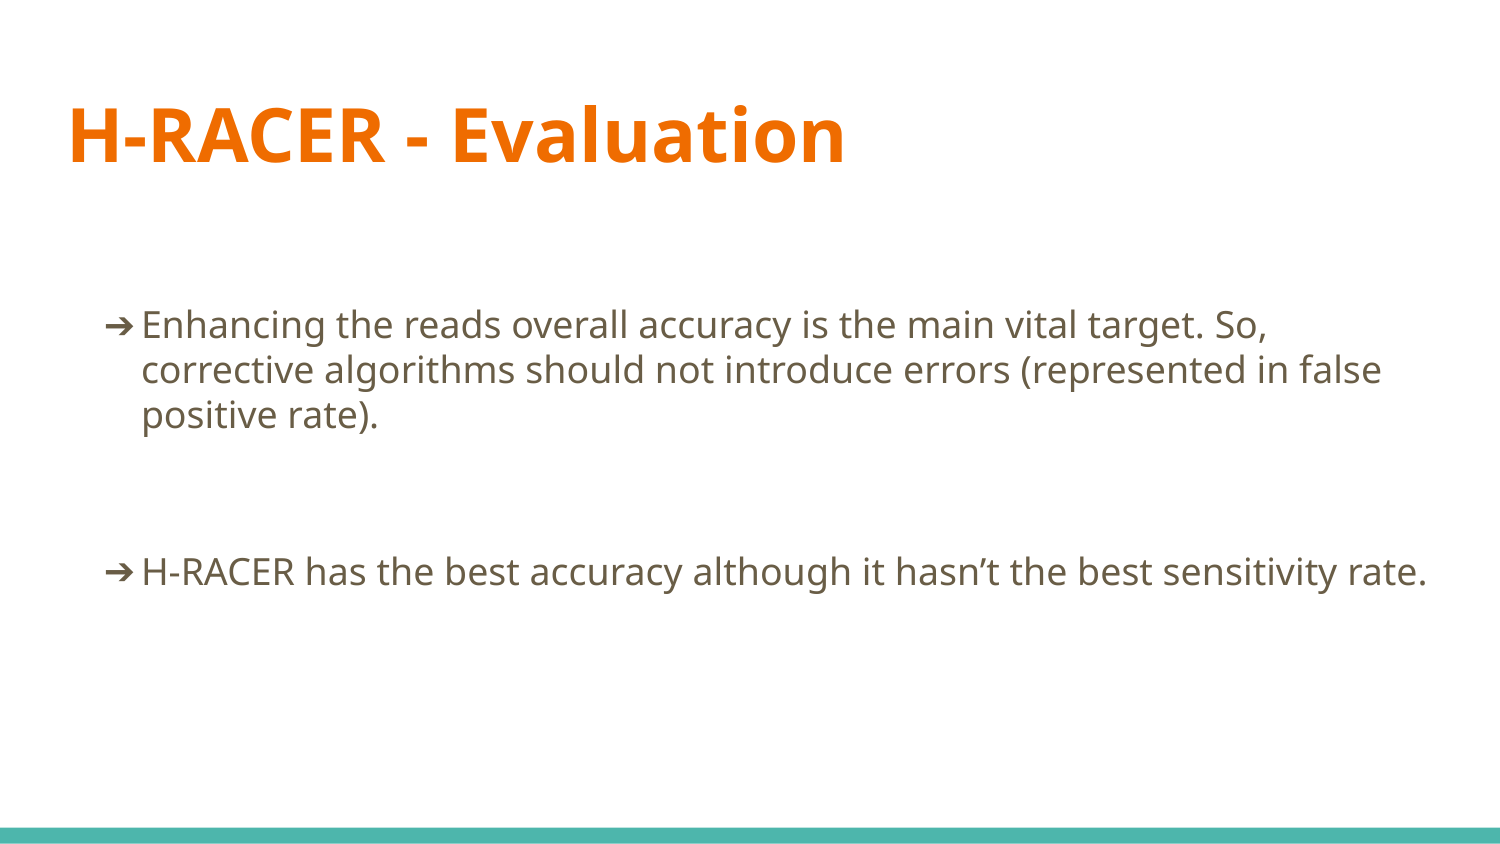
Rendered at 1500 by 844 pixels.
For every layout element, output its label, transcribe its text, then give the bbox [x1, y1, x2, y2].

title H-RACER - Evaluation [51, 72, 1449, 189]
list Enhancing the reads overall accuracy is the main vital target. So, corrective algorithms should not introduce errors (represented in false positive rate). H-RACER has the best accuracy although it hasn’t the best sensitivity rate. [51, 207, 1449, 750]
